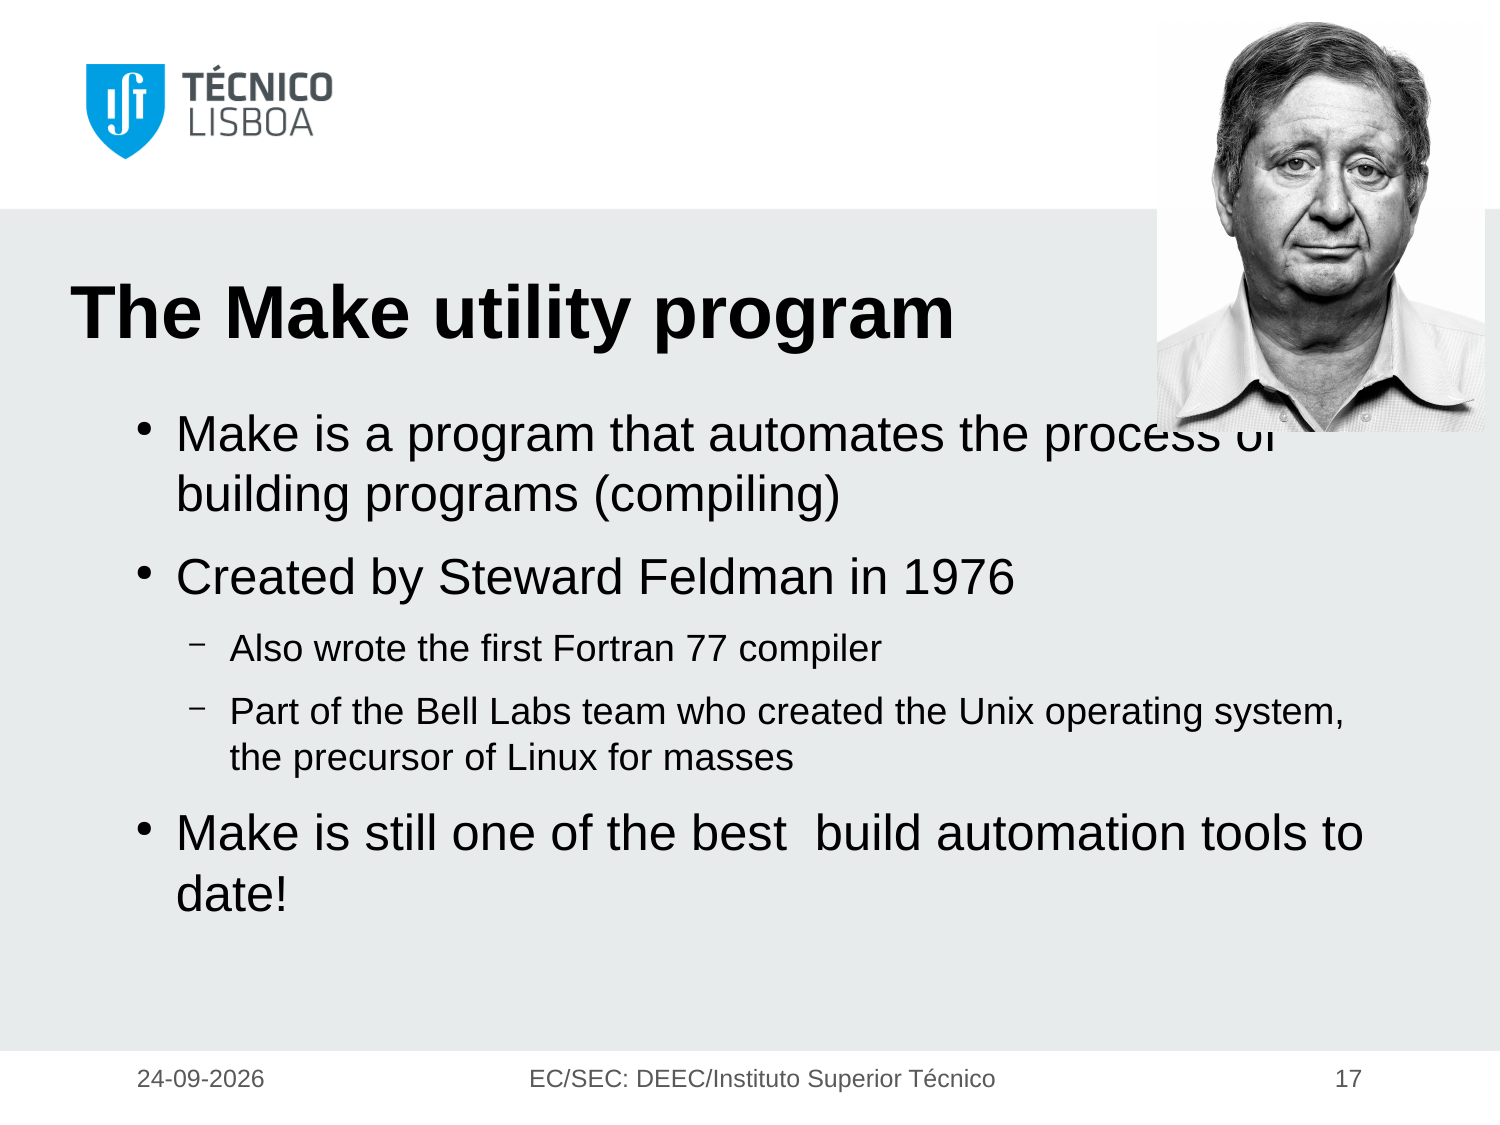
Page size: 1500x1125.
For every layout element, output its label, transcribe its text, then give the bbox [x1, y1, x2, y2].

picture [0, 0, 1500, 1125]
slide_number 24-09-2020 [121, 1052, 425, 1103]
list Make is a program that automates the process of building programs (compiling) Created by Steward Feldman in 1976 Also wrote the first Fortran 77 compiler Part of the Bell Labs team who created the Unix operating system, the precursor of Linux for masses Make is still one of the best build automation tools to date! [121, 400, 1378, 1005]
title The Make utility program [55, 237, 1157, 381]
slide_number <number> [1077, 1052, 1378, 1103]
footer EC/SEC: DEEC/Instituto Superior Técnico [512, 1052, 1021, 1103]
